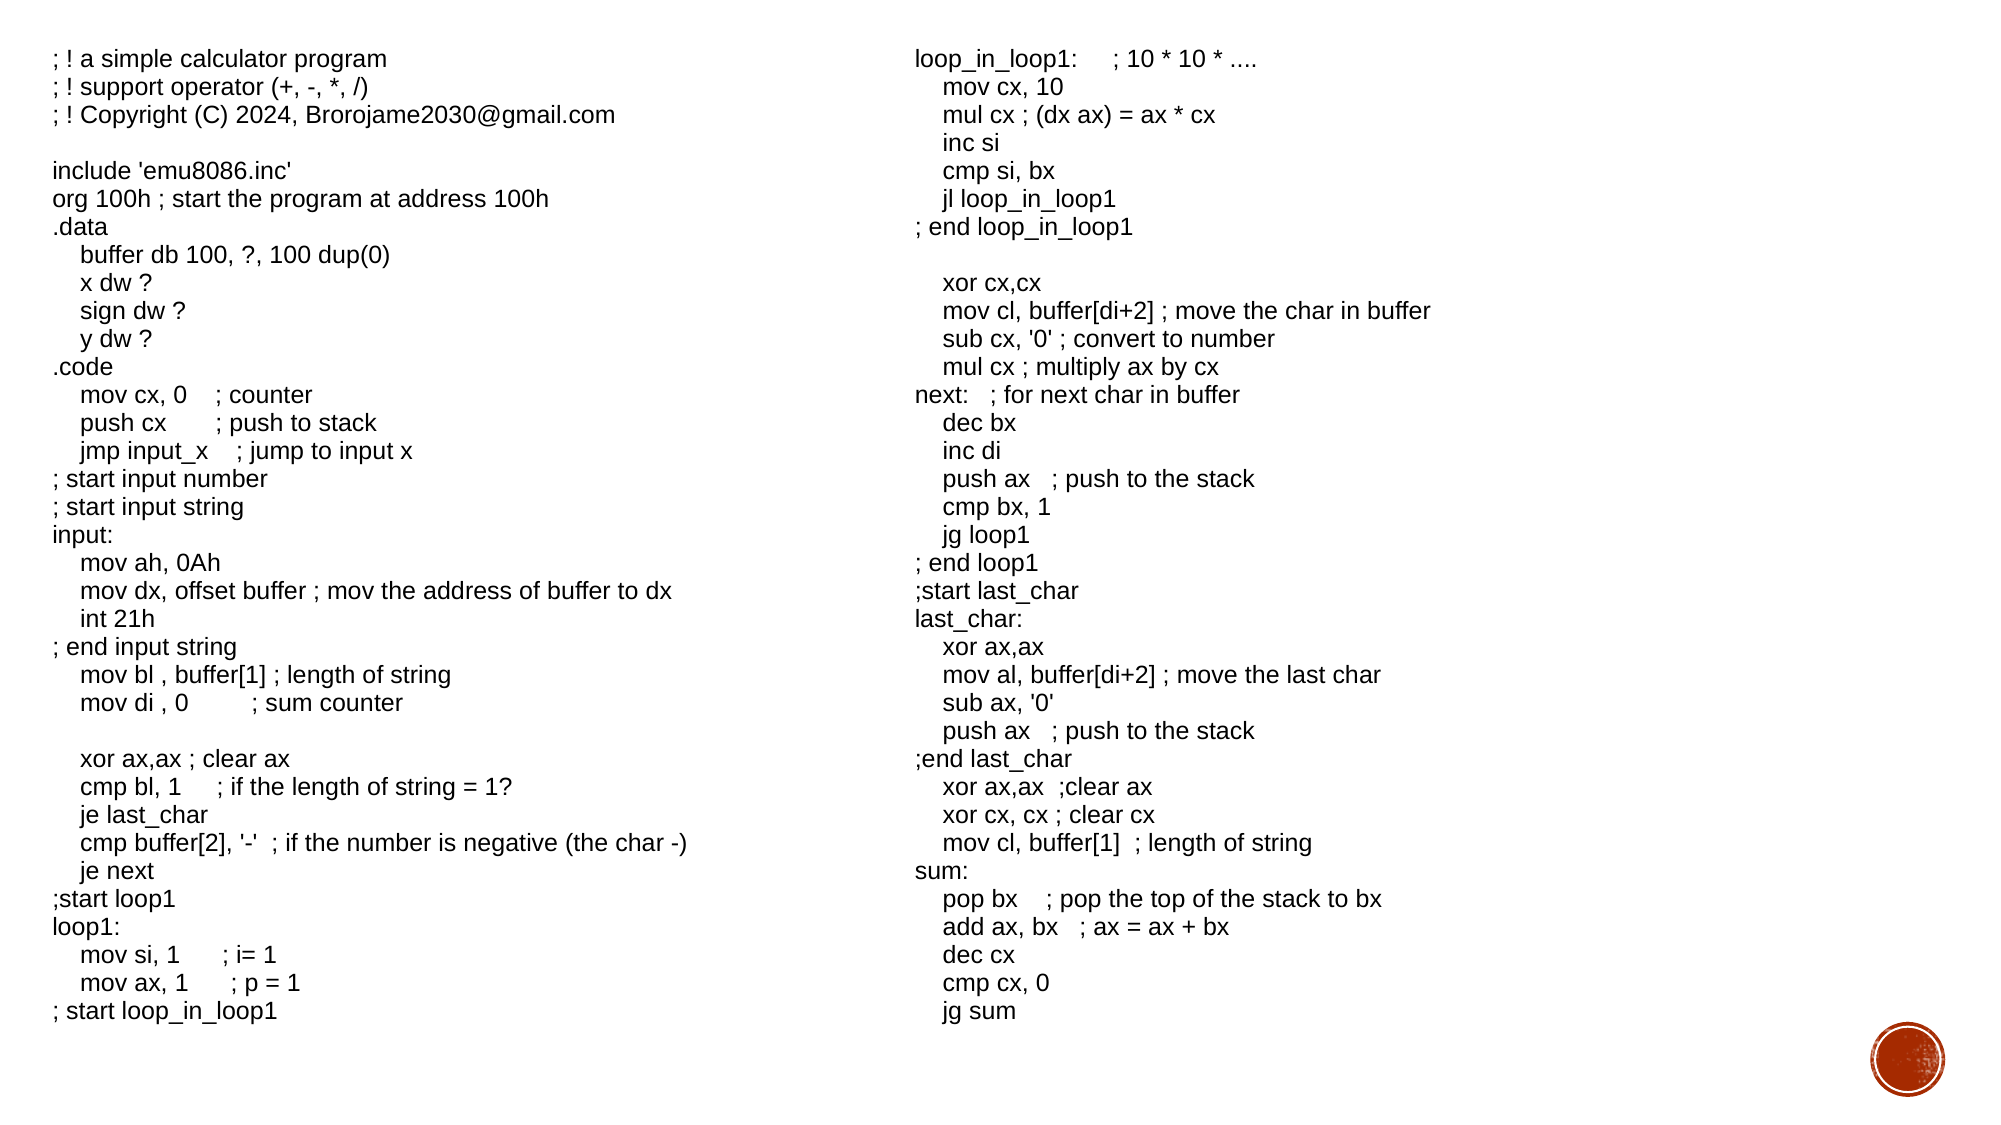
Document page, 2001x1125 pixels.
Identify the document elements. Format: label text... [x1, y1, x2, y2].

picture [1883, 1088, 1932, 1097]
text_box loop_in_loop1: ; 10 * 10 * .... mov cx, 10 mul cx ; (dx ax) = ax * cx inc si cmp si, bx jl loop_in_loop1 ; end loop_in_loop1 xor cx,cx mov cl, buffer[di+2] ; move the char in buffer sub cx, '0' ; convert to number mul cx ; multiply ax by cx next: ; for next char in buffer dec bx inc di push ax ; push to the stack cmp bx, 1 jg loop1 ; end loop1 ;start last_char last_char: xor ax,ax mov al, buffer[di+2] ; move the last char sub ax, '0' push ax ; push to the stack ;end last_char xor ax,ax ;clear ax xor cx, cx ; clear cx mov cl, buffer[1] ; length of string sum: pop bx ; pop the top of the stack to bx add ax, bx ; ax = ax + bx dec cx cmp cx, 0 jg sum [900, 37, 1988, 1088]
text_box ; ! a simple calculator program ; ! support operator (+, -, *, /) ; ! Copyright (C) 2024, Brorojame2030@gmail.com include 'emu8086.inc' org 100h ; start the program at address 100h .data buffer db 100, ?, 100 dup(0) x dw ? sign dw ? y dw ? .code mov cx, 0 ; counter push cx ; push to stack jmp input_x ; jump to input x ; start input number ; start input string input: mov ah, 0Ah mov dx, offset buffer ; mov the address of buffer to dx int 21h ; end input string mov bl , buffer[1] ; length of string mov di , 0 ; sum counter xor ax,ax ; clear ax cmp bl, 1 ; if the length of string = 1? je last_char cmp buffer[2], '-' ; if the number is negative (the char -) je next ;start loop1 loop1: mov si, 1 ; i= 1 mov ax, 1 ; p = 1 ; start loop_in_loop1 [37, 37, 788, 1051]
